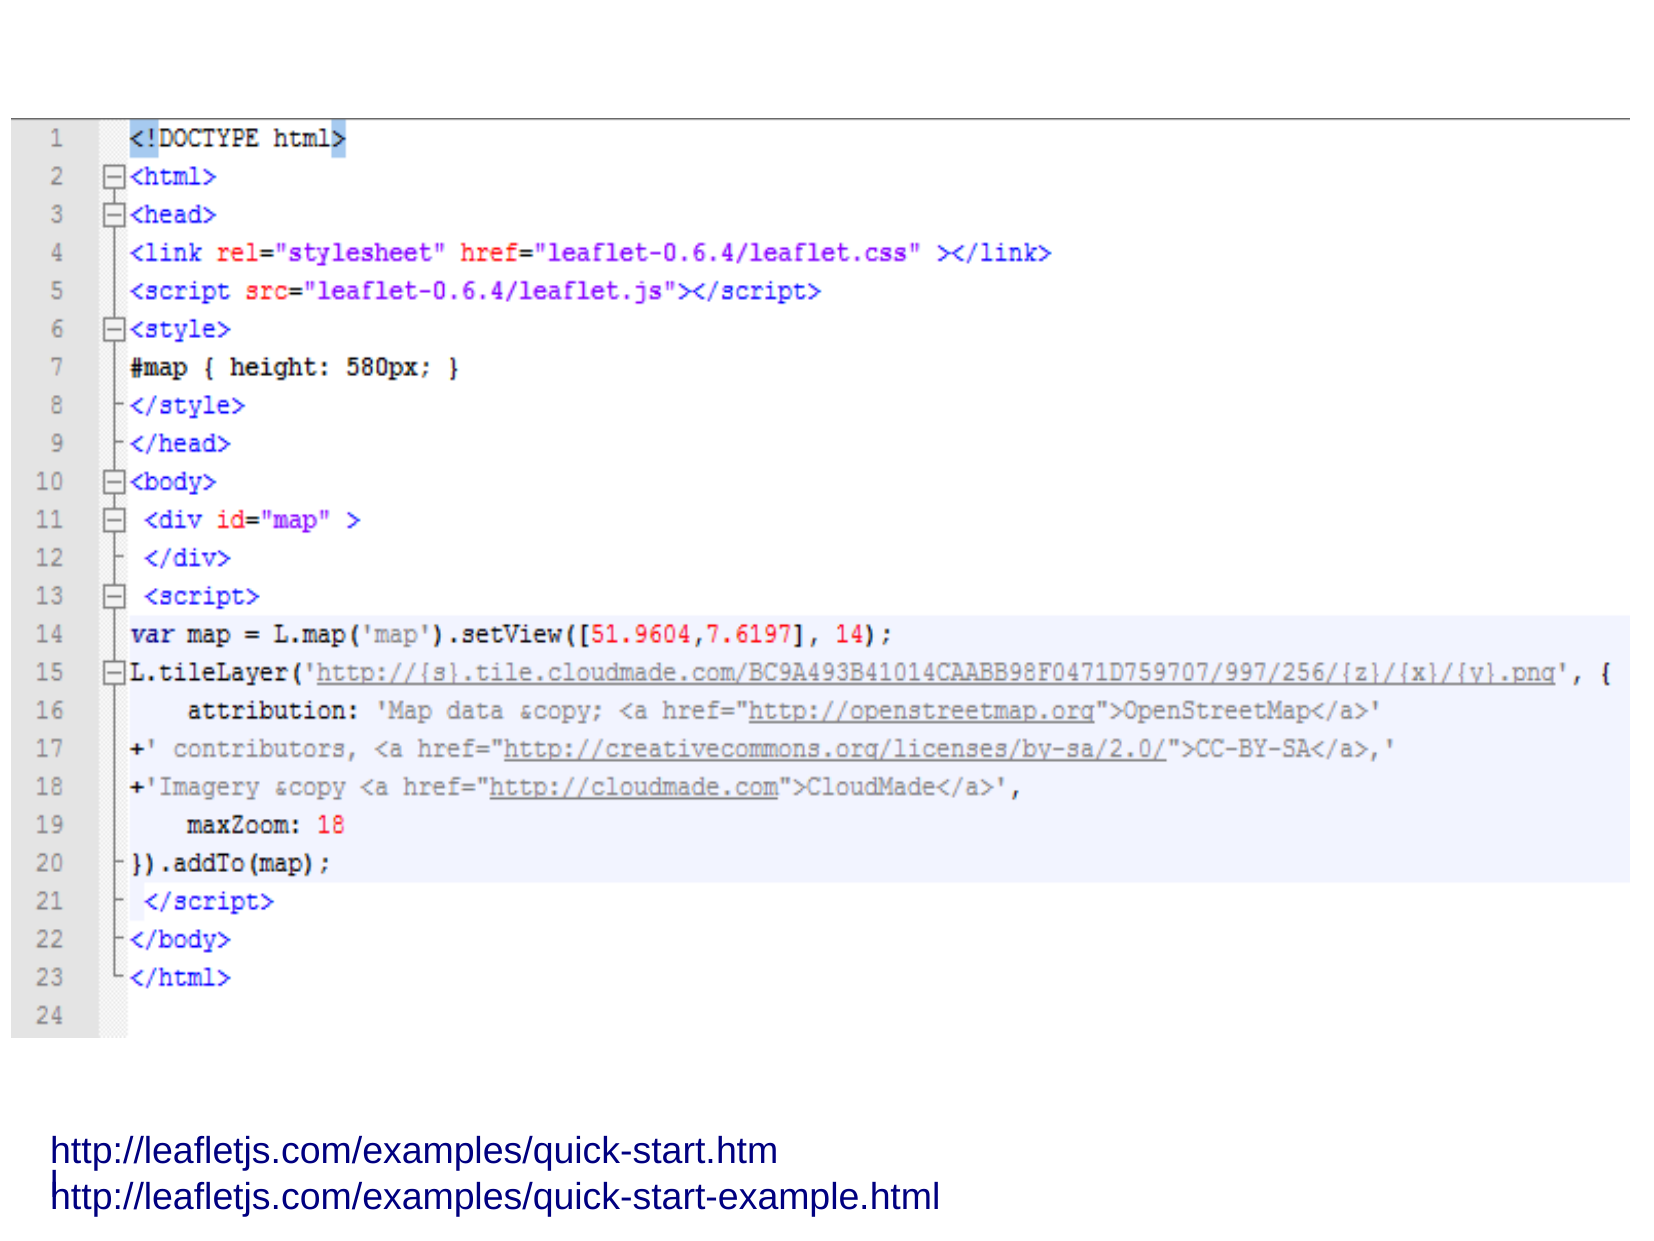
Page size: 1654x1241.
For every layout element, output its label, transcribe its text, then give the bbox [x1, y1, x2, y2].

text_box http://leafletjs.com/examples/quick-start.html [35, 1122, 802, 1182]
text_box http://leafletjs.com/examples/quick-start-example.html [0, 1168, 982, 1226]
picture [11, 118, 1630, 1038]
